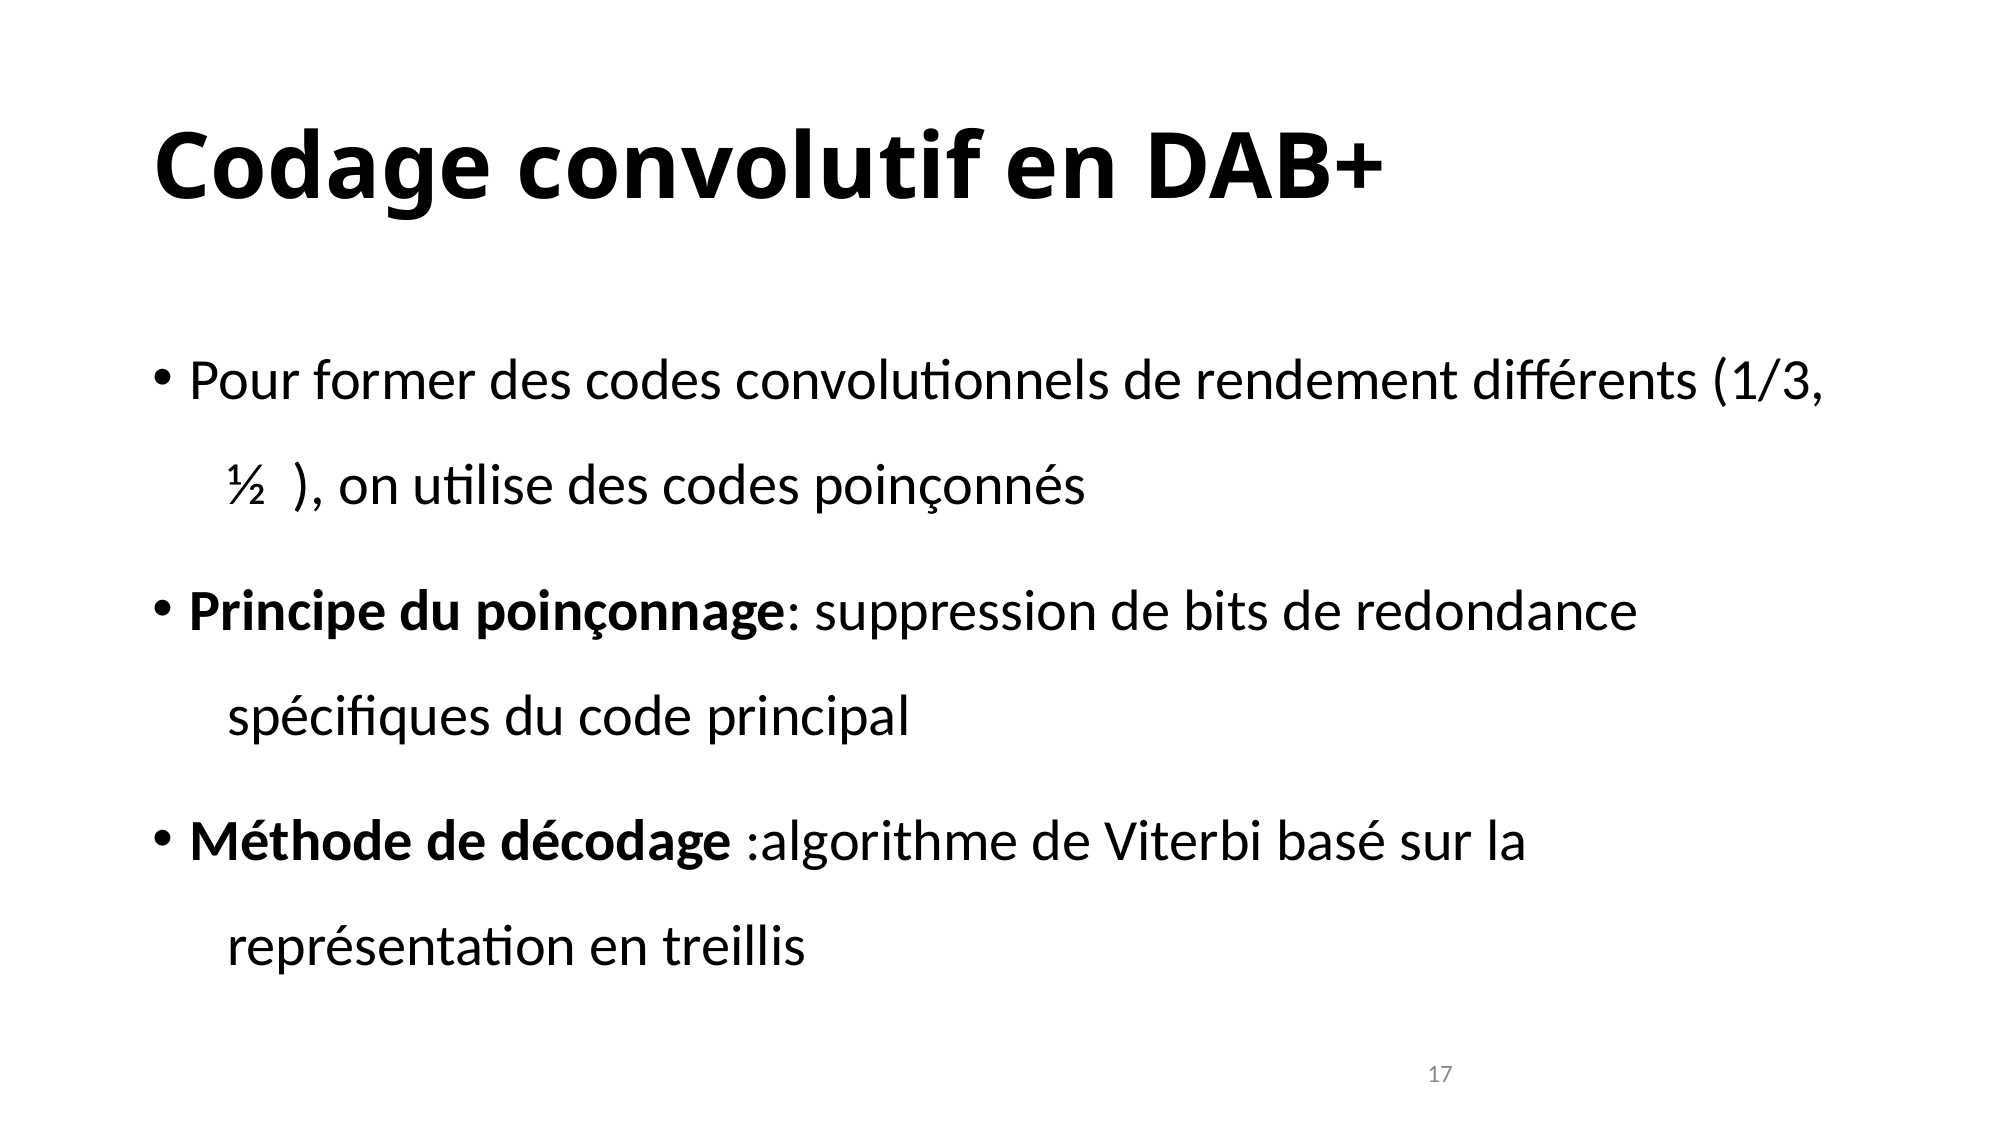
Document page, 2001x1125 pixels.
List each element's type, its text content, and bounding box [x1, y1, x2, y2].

title Codage convolutif en DAB+ [137, 59, 1863, 278]
list Pour former des codes convolutionnels de rendement différents (1/3, ½ ), on utilise des codes poinçonnés Principe du poinçonnage: suppression de bits de redondance spécifiques du code principal Méthode de décodage :algorithme de Viterbi basé sur la représentation en treillis [137, 299, 1863, 1014]
text_box [1412, 1042, 1863, 1103]
